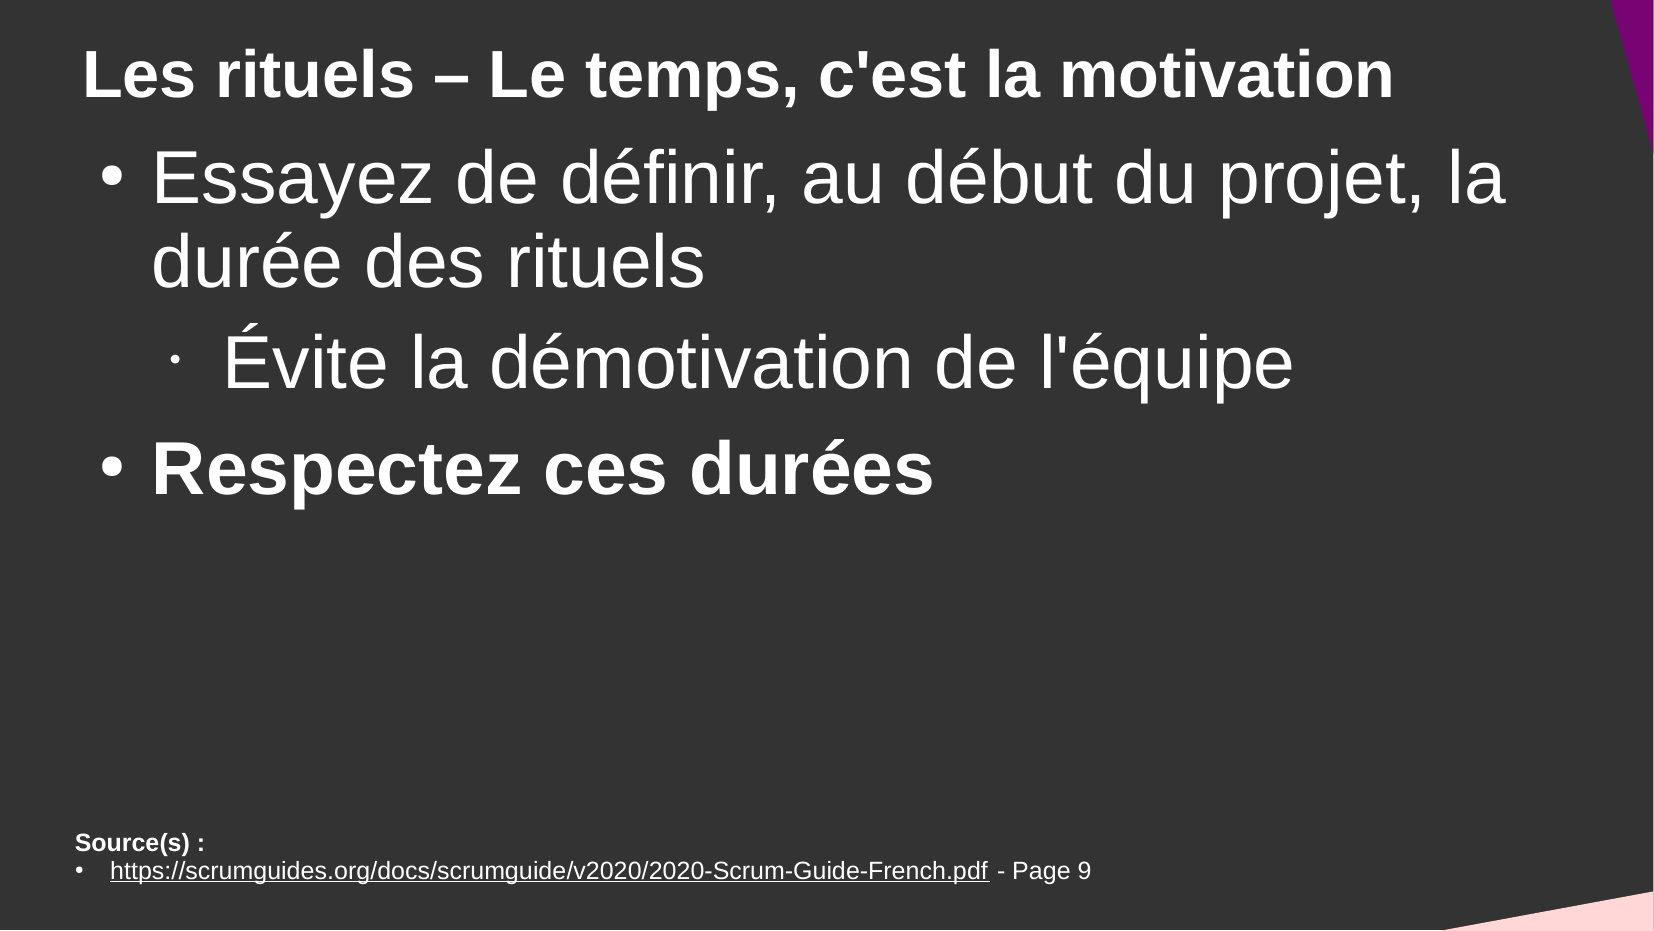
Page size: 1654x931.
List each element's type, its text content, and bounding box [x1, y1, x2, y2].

list Essayez de définir, au début du projet, la durée des rituels Évite la démotivation de l'équipe Respectez ces durées [80, 135, 1620, 756]
title Les rituels – Le temps, c'est la motivation [82, 37, 1571, 122]
text_box Source(s) : https://scrumguides.org/docs/scrumguide/v2020/2020-Scrum-Guide-French.pdf - Page 9 [60, 821, 1546, 921]
text_box [1610, 0, 1654, 156]
text_box [1438, 891, 1654, 931]
